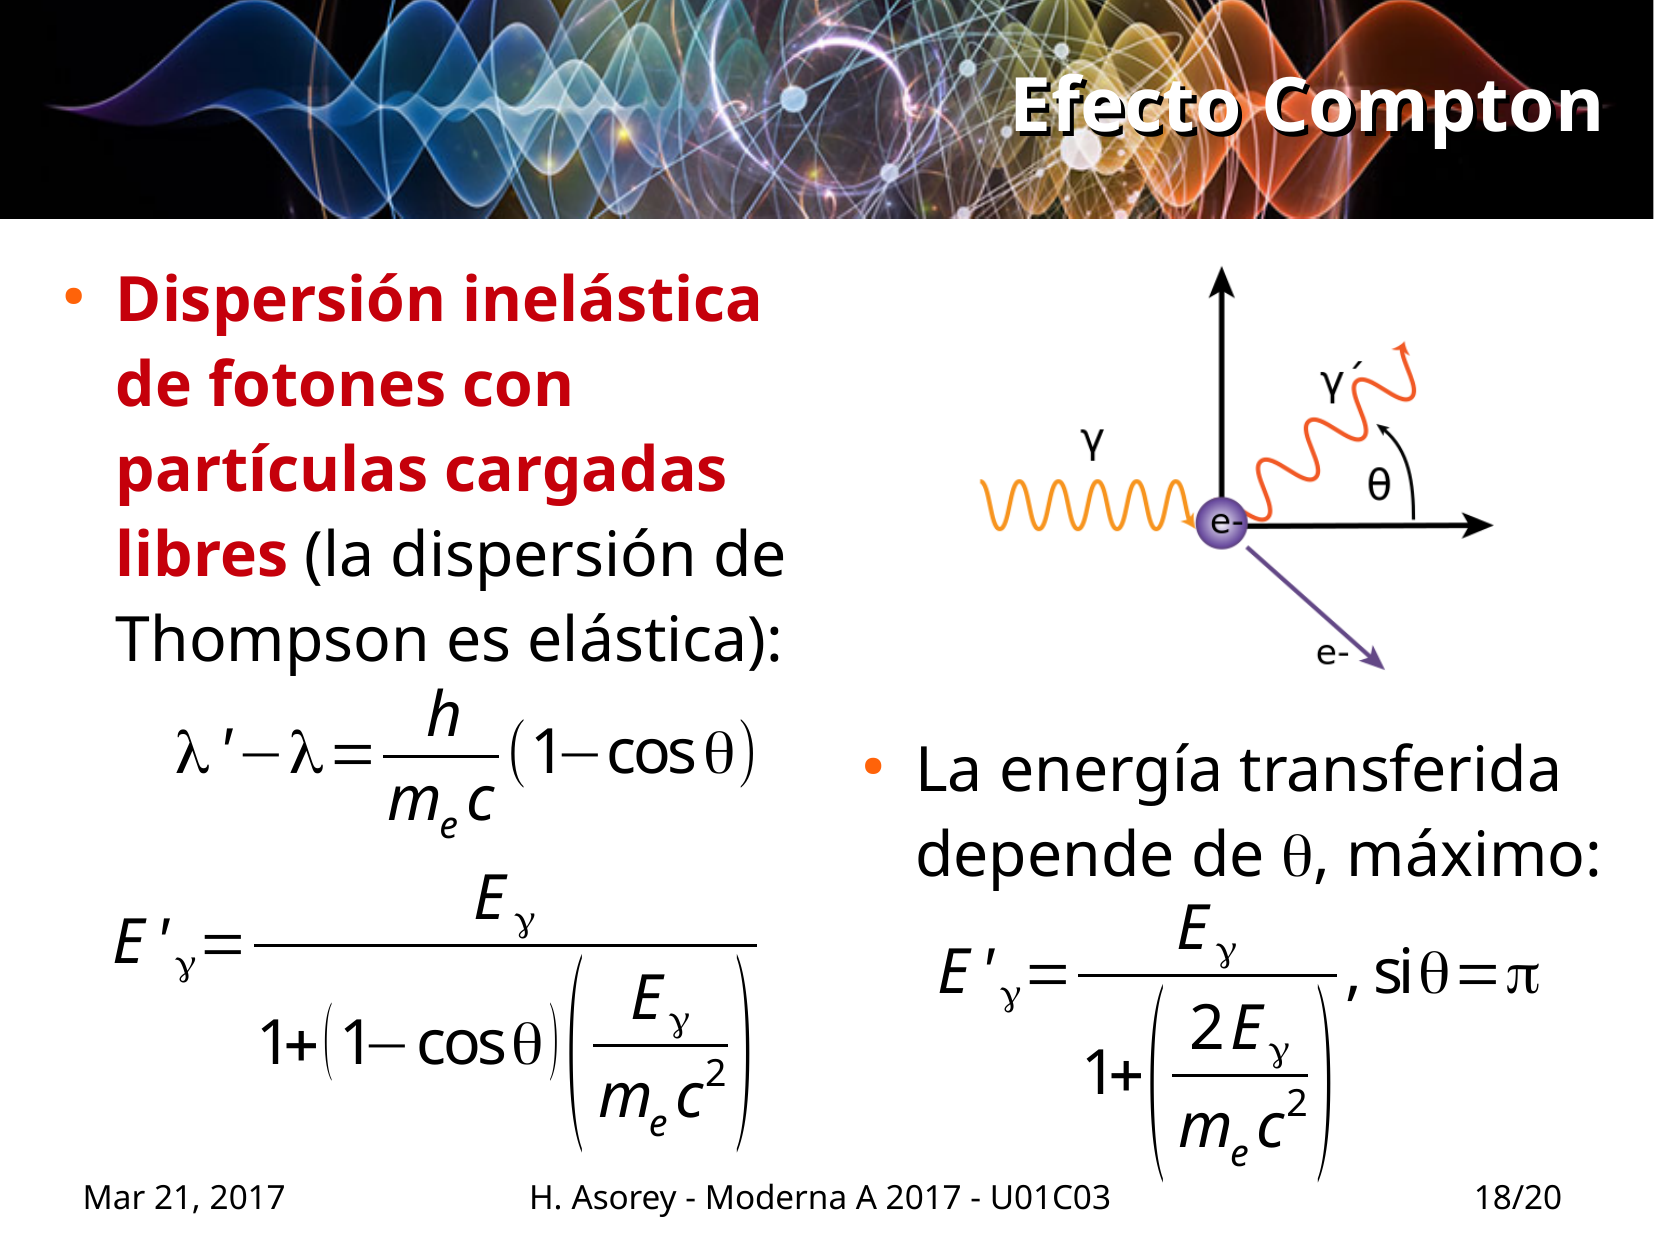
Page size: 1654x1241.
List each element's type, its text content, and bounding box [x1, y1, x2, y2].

list La energía transferida depende de q, máximo: [844, 725, 1606, 1155]
chart [105, 858, 766, 1156]
title Efecto Compton [45, 15, 1606, 191]
list Dispersión inelástica de fotones con partículas cargadas libres (la dispersión de Thompson es elástica): [45, 255, 807, 1156]
chart [167, 675, 766, 848]
picture [955, 254, 1495, 685]
picture [0, 0, 1654, 219]
chart [930, 888, 1549, 1186]
